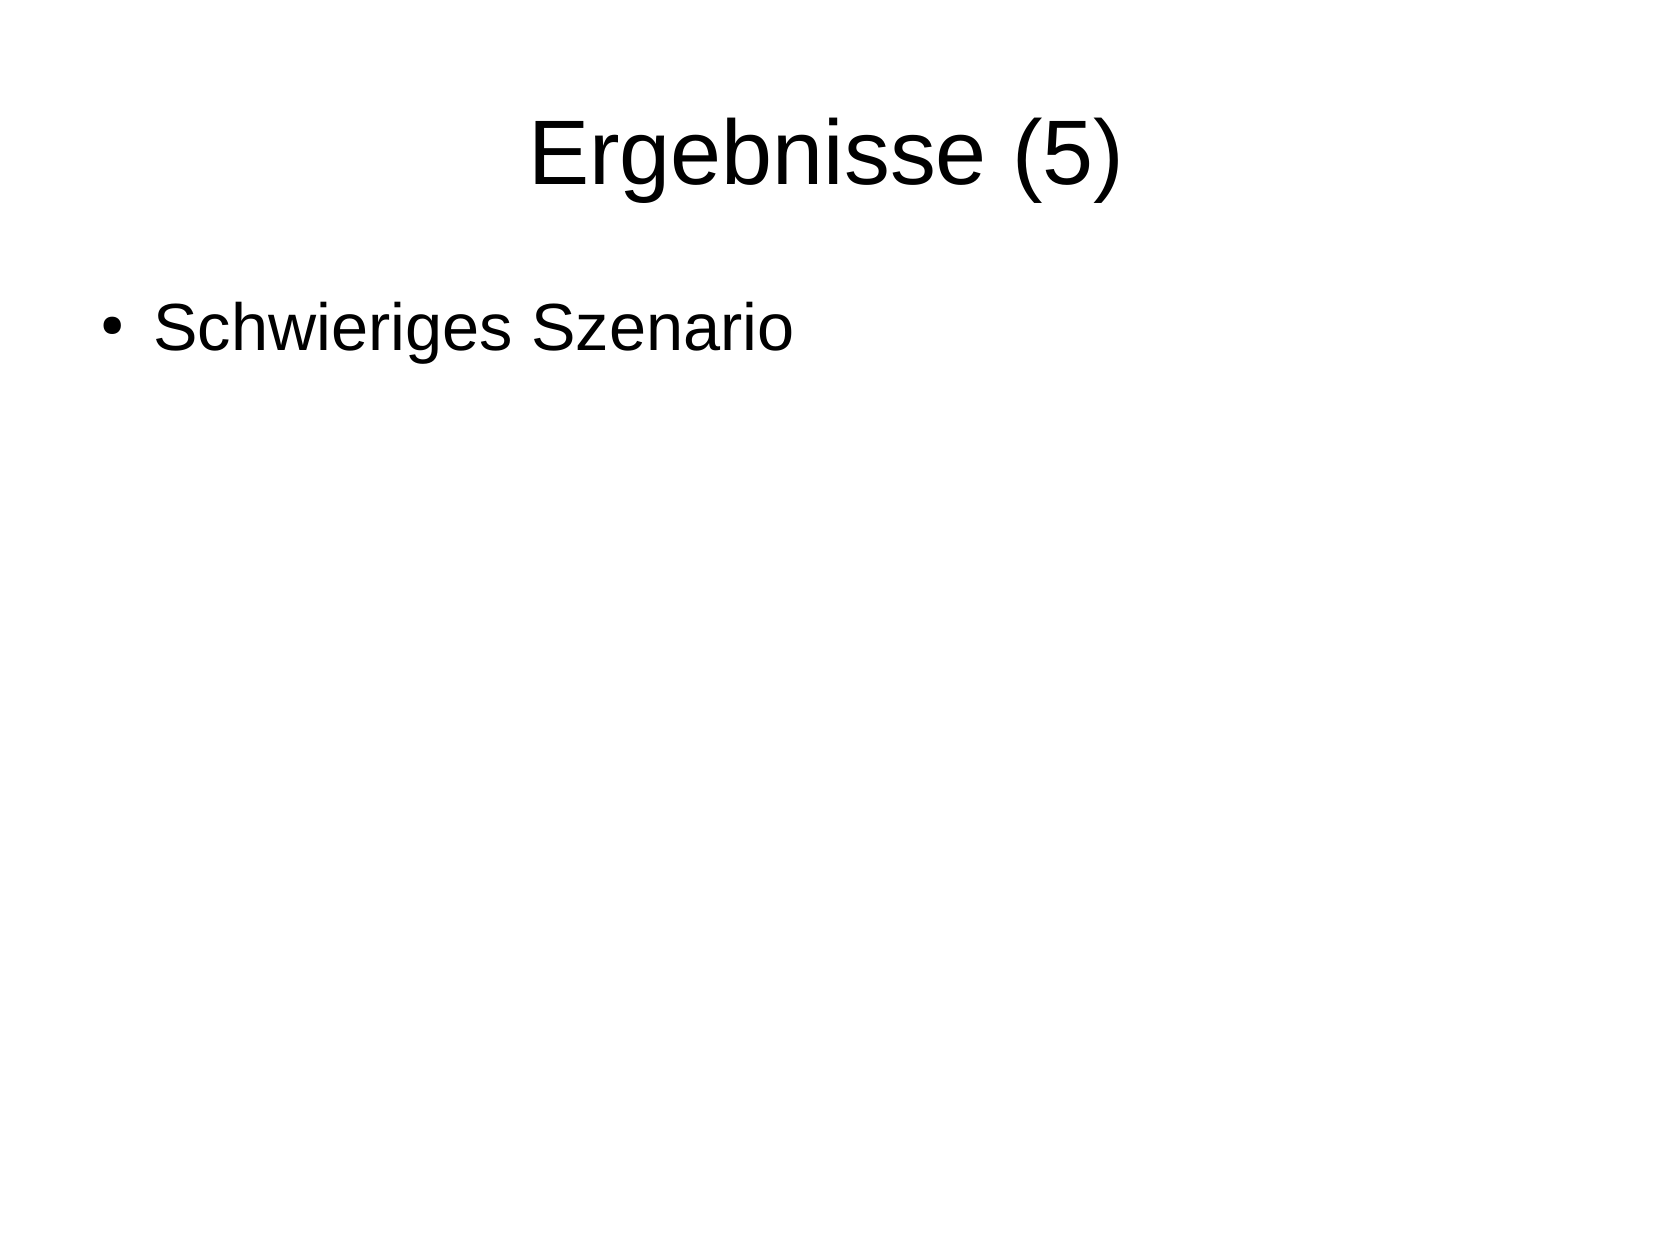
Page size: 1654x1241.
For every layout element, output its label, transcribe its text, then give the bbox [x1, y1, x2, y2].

list Schwieriges Szenario [82, 290, 809, 1094]
title Ergebnisse (5) [82, 56, 1571, 250]
